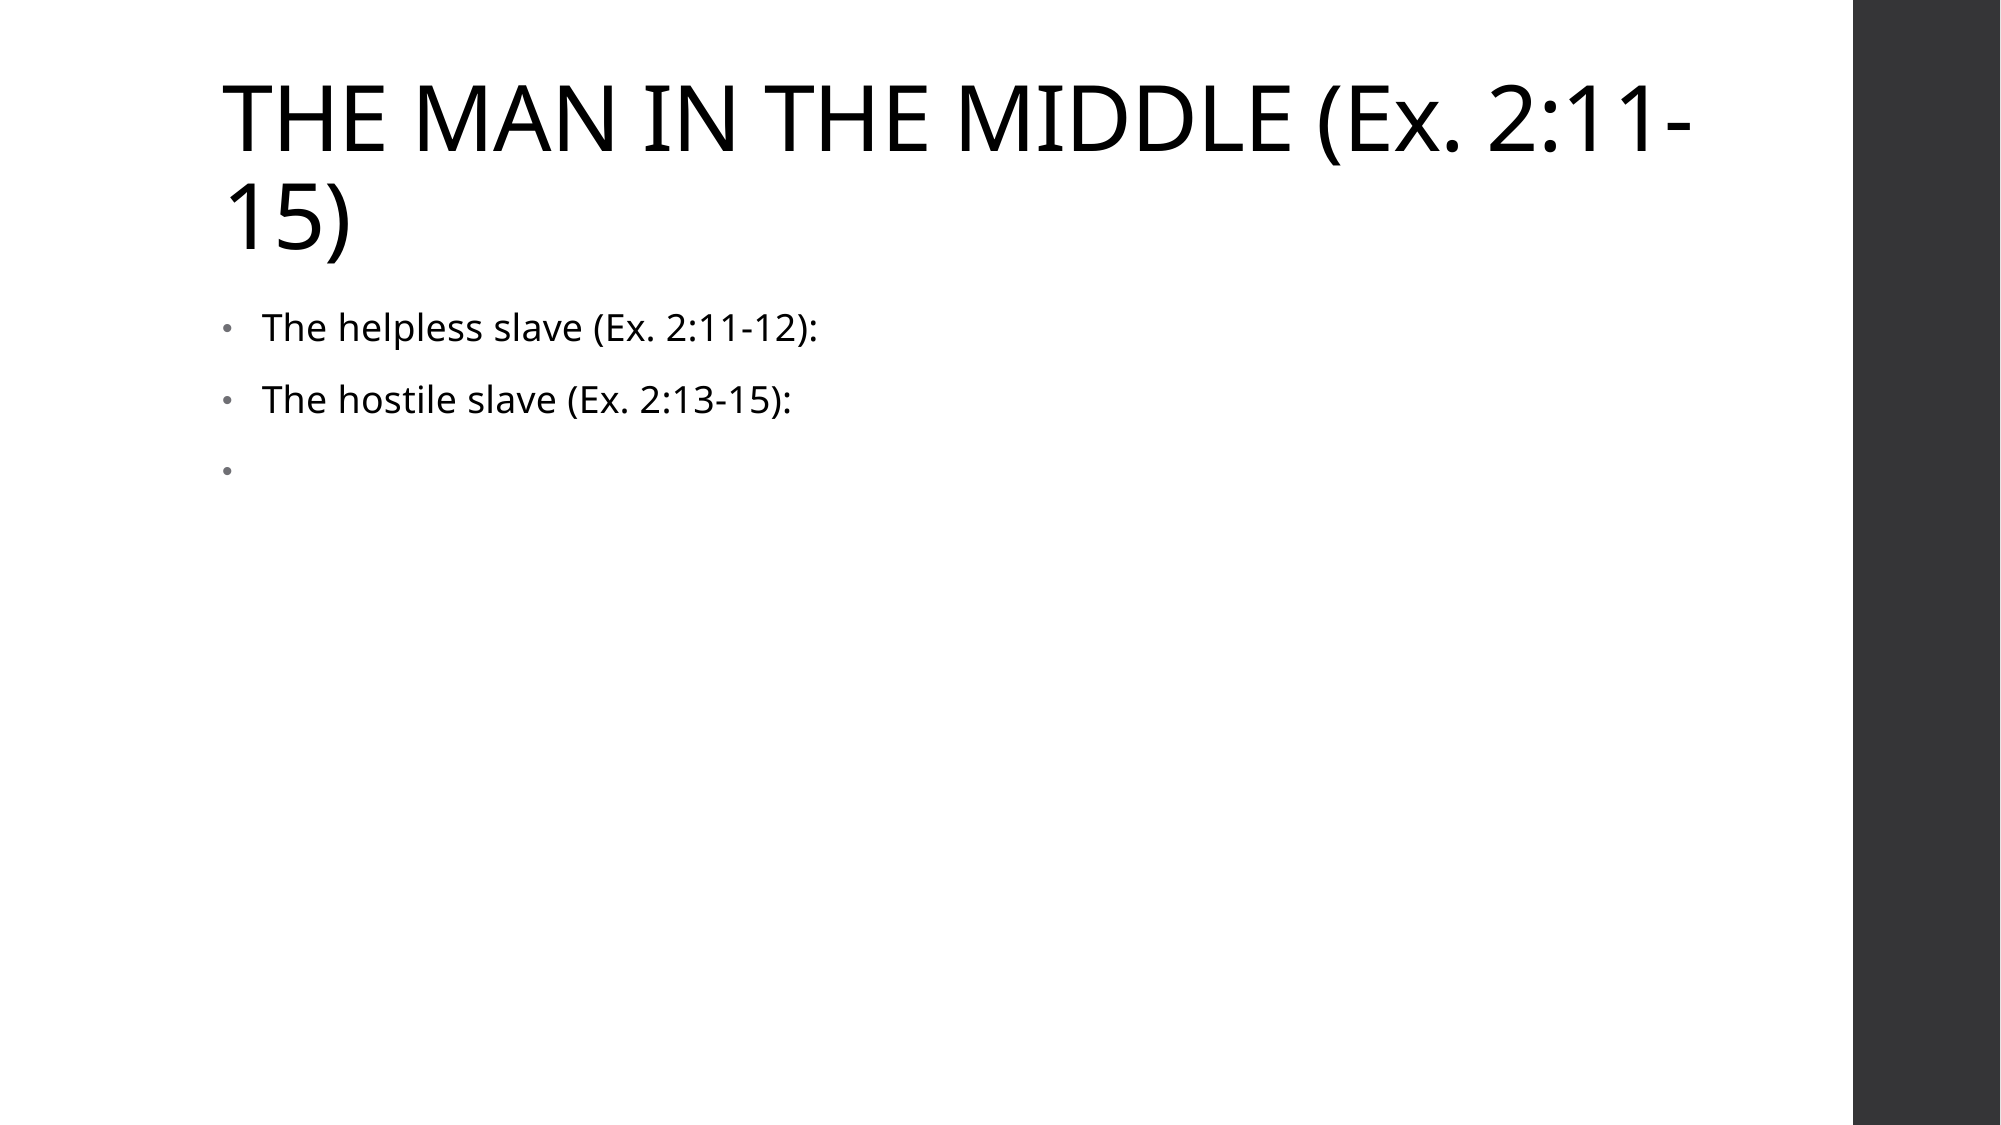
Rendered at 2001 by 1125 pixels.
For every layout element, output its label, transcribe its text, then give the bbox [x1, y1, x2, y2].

title THE MAN IN THE MIDDLE (Ex. 2:11-15) [206, 60, 1797, 278]
list The helpless slave (Ex. 2:11-12): The hostile slave (Ex. 2:13-15): [206, 299, 1617, 1014]
